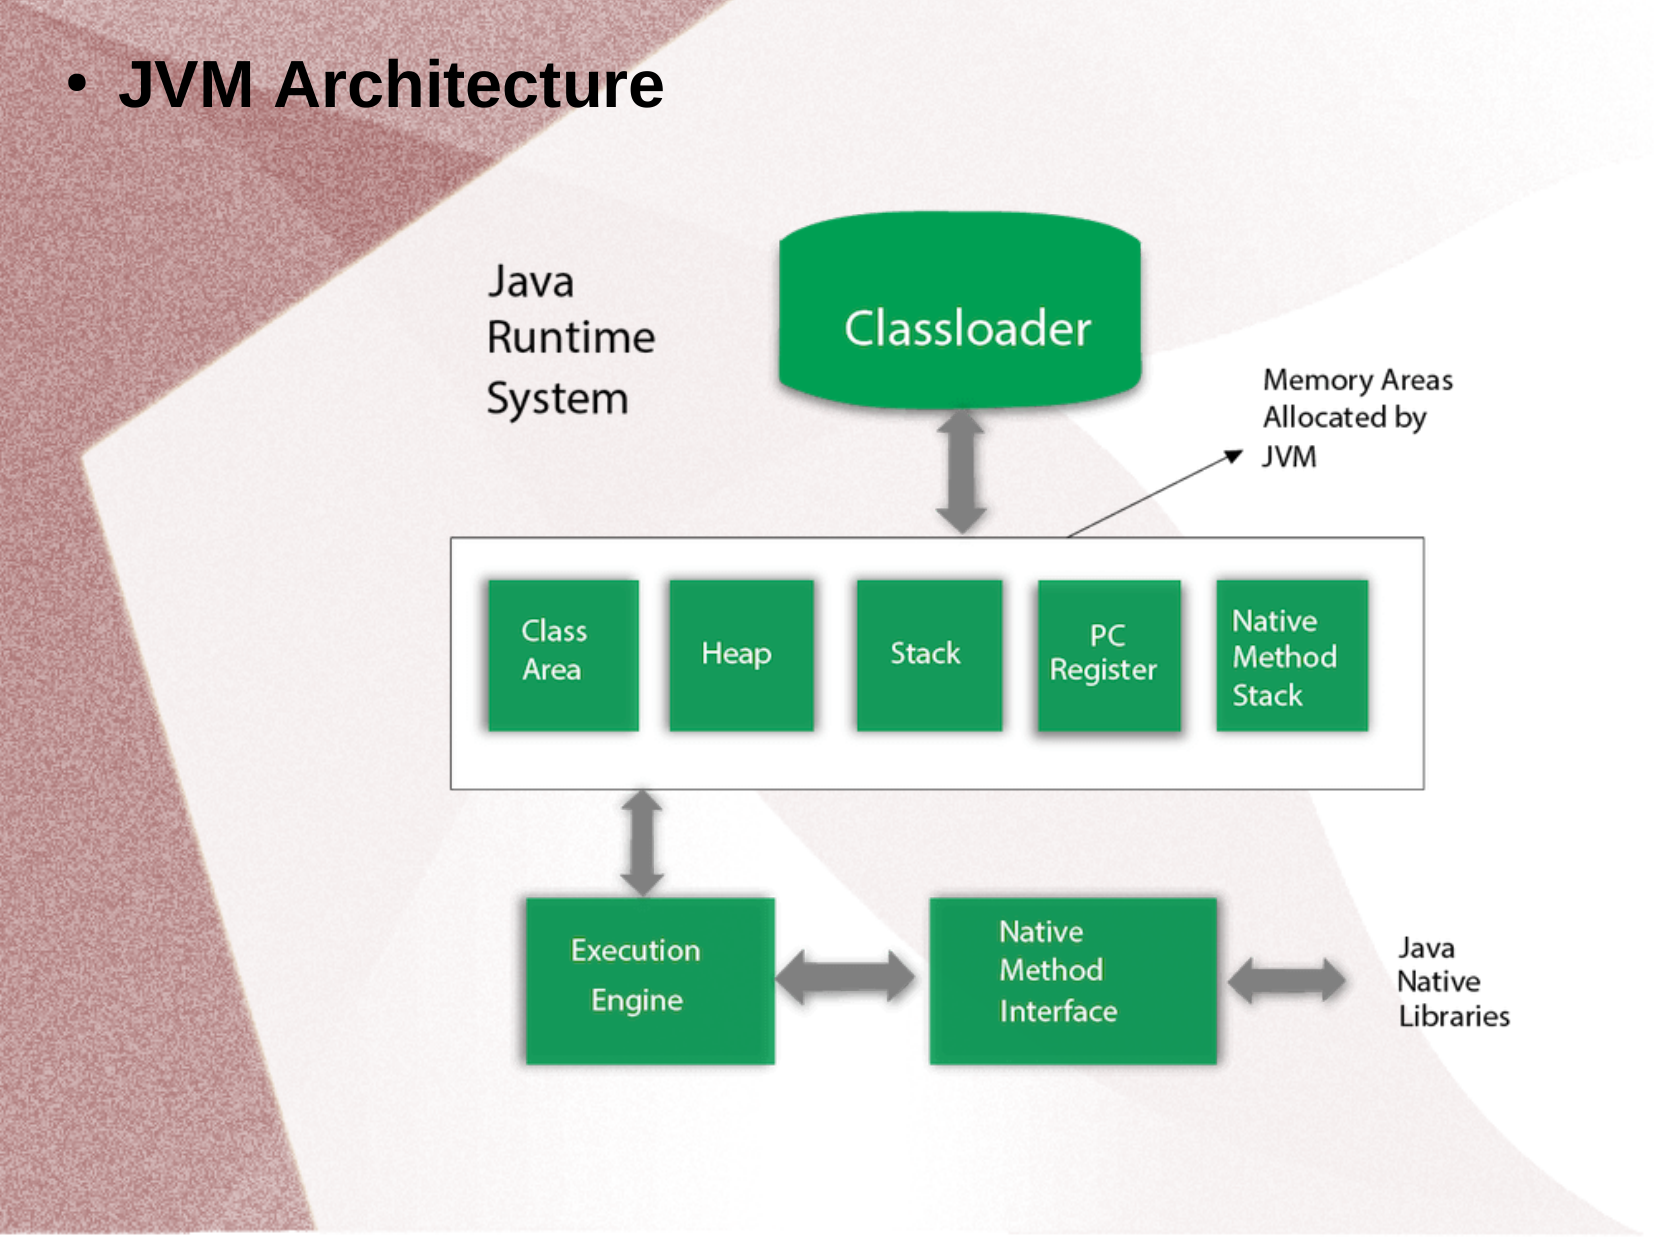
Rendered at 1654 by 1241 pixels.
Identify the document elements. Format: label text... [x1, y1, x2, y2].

picture [0, 0, 1654, 1241]
list JVM Architecture [47, 47, 1601, 1205]
